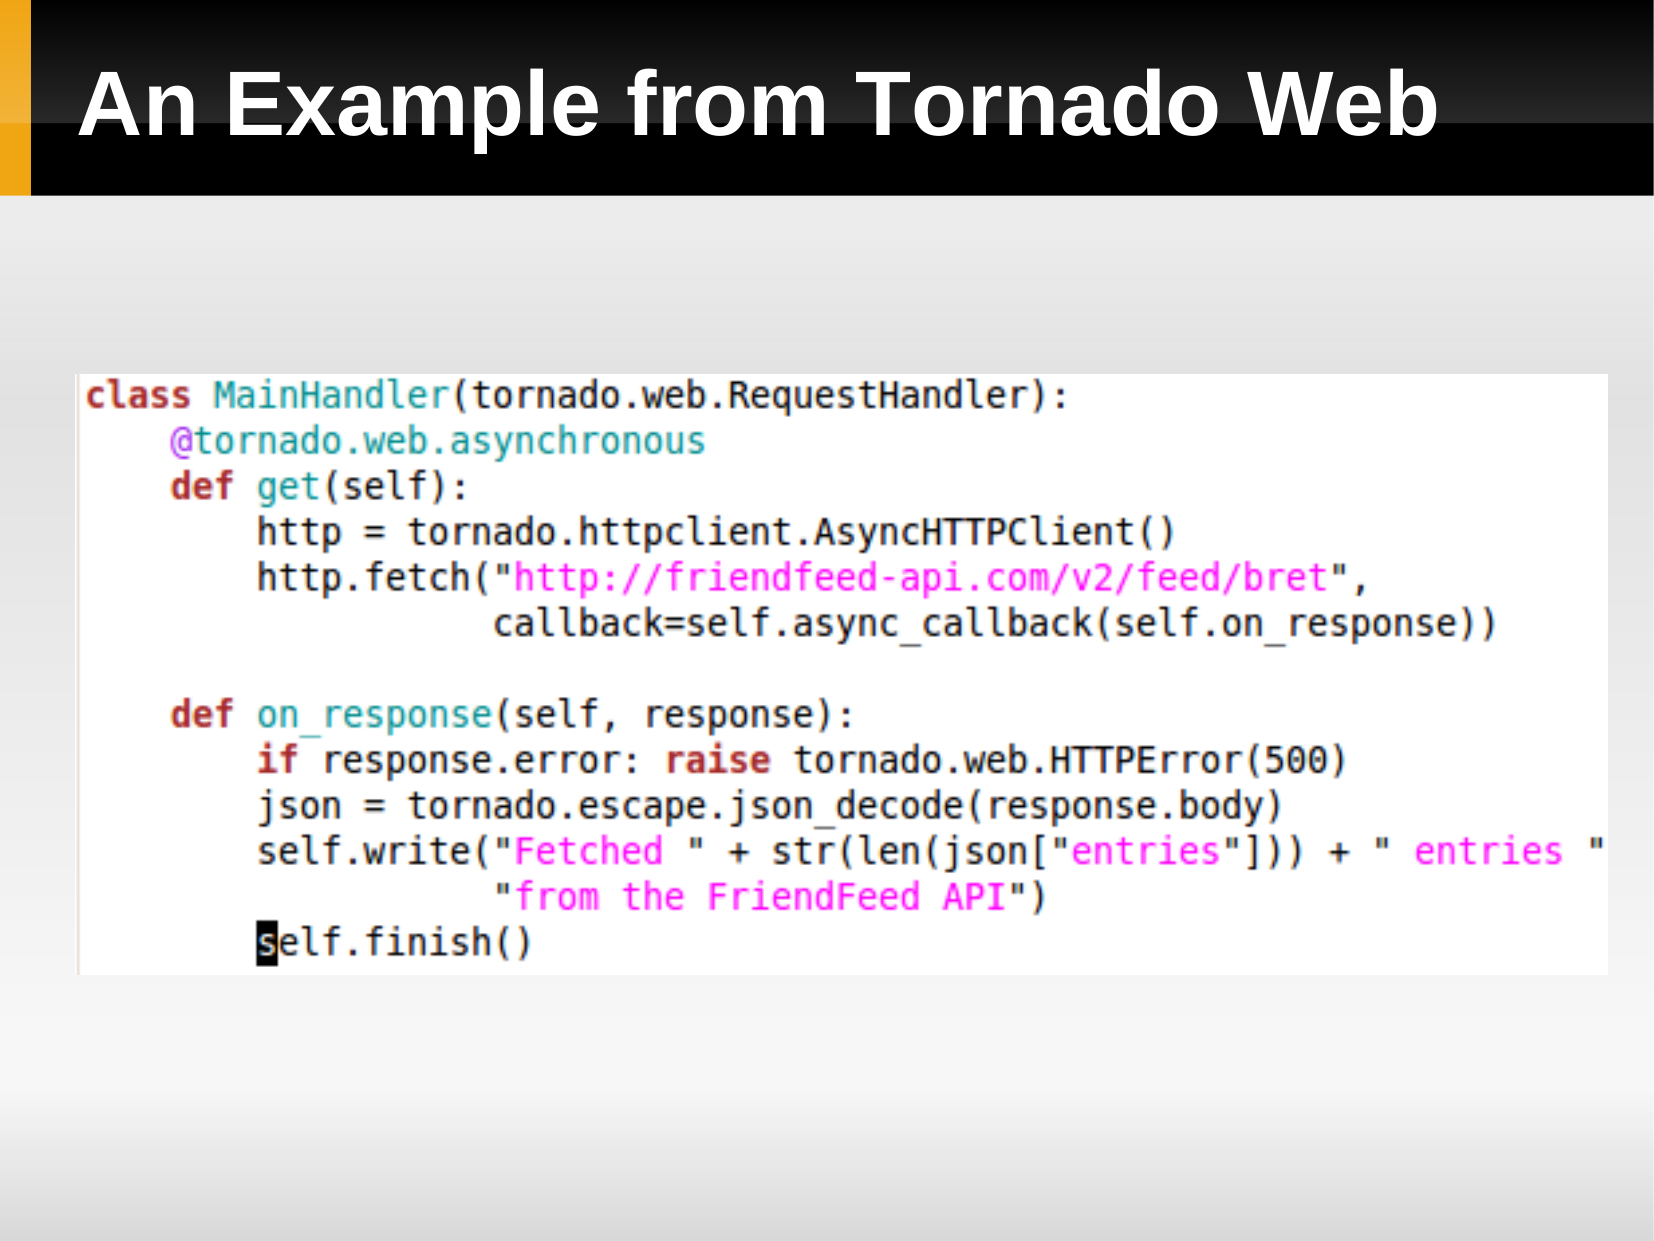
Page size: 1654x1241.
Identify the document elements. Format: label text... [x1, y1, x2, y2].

title An Example from Tornado Web [76, 7, 1565, 200]
picture [0, 0, 1654, 1241]
